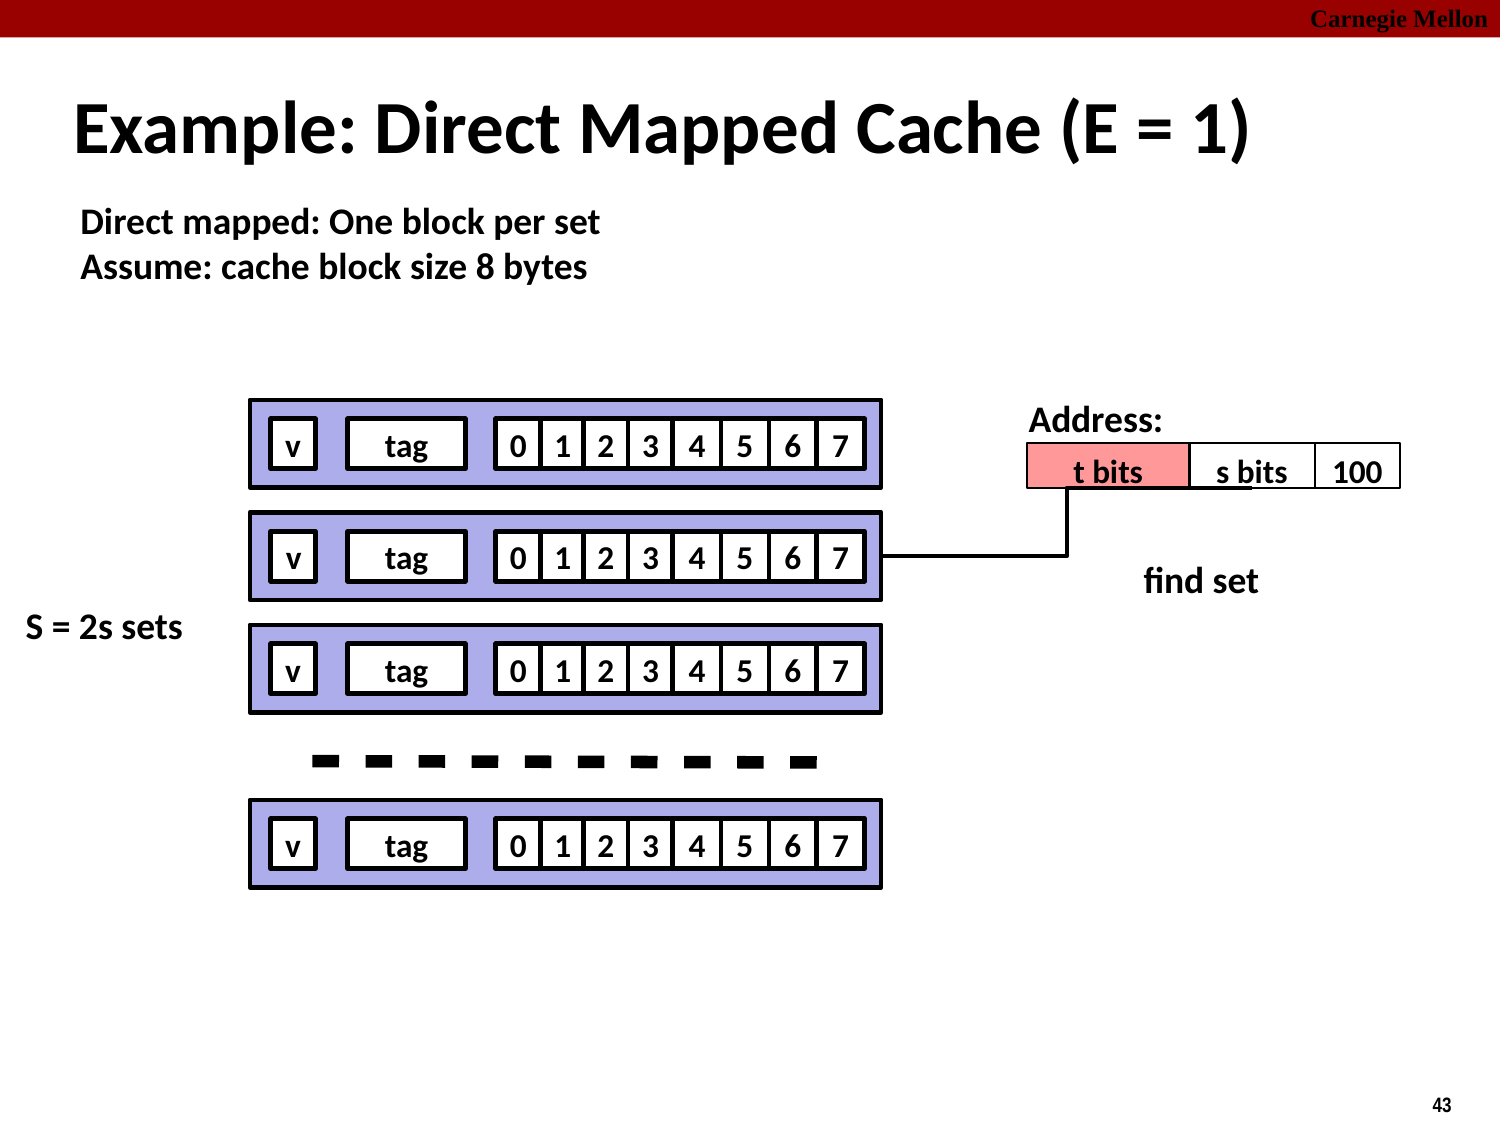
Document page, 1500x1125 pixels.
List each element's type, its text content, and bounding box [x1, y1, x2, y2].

text_box 4 [672, 818, 721, 869]
text_box 1 [540, 643, 583, 694]
text_box t bits [1027, 443, 1189, 488]
text_box 5 [721, 418, 769, 469]
text_box 3 [628, 531, 672, 582]
text_box 4 [672, 418, 721, 469]
text_box 7 [817, 818, 865, 869]
title Example: Direct Mapped Cache (E = 1) [58, 71, 1304, 197]
text_box [249, 399, 882, 488]
text_box 7 [817, 531, 865, 582]
text_box 2 [583, 643, 628, 694]
text_box tag [347, 531, 466, 582]
text_box Direct mapped: One block per set Assume: cache block size 8 bytes [65, 189, 617, 295]
text_box 5 [721, 643, 769, 694]
text_box 5 [721, 531, 769, 582]
text_box 3 [628, 418, 672, 469]
text_box [249, 512, 882, 600]
text_box 4 [672, 643, 721, 694]
text_box v [270, 818, 316, 869]
text_box Address: [1013, 387, 1179, 448]
text_box s bits [1189, 443, 1314, 488]
text_box 1 [540, 531, 583, 582]
text_box v [270, 643, 316, 694]
text_box 6 [769, 643, 817, 694]
text_box 6 [769, 818, 817, 869]
text_box 1 [540, 818, 583, 869]
text_box 0 [495, 531, 540, 582]
text_box 6 [769, 418, 817, 469]
text_box v [270, 531, 316, 582]
text_box 0 [495, 643, 540, 694]
text_box 2 [583, 818, 628, 869]
text_box 1 [540, 418, 583, 469]
text_box tag [347, 818, 466, 869]
text_box find set [1128, 548, 1275, 609]
text_box [249, 799, 882, 888]
text_box 7 [817, 643, 865, 694]
text_box [249, 624, 882, 713]
text_box 2 [583, 531, 628, 582]
text_box S = 2s sets [10, 594, 199, 655]
text_box 4 [672, 531, 721, 582]
text_box 100 [1314, 443, 1400, 488]
text_box 5 [721, 818, 769, 869]
text_box 0 [495, 818, 540, 869]
text_box 3 [628, 818, 672, 869]
text_box 0 [495, 418, 540, 469]
text_box tag [347, 643, 466, 694]
text_box 2 [583, 418, 628, 469]
text_box 7 [817, 418, 865, 469]
text_box v [270, 418, 316, 469]
text_box 6 [769, 531, 817, 582]
text_box 3 [628, 643, 672, 694]
text_box tag [347, 418, 466, 469]
